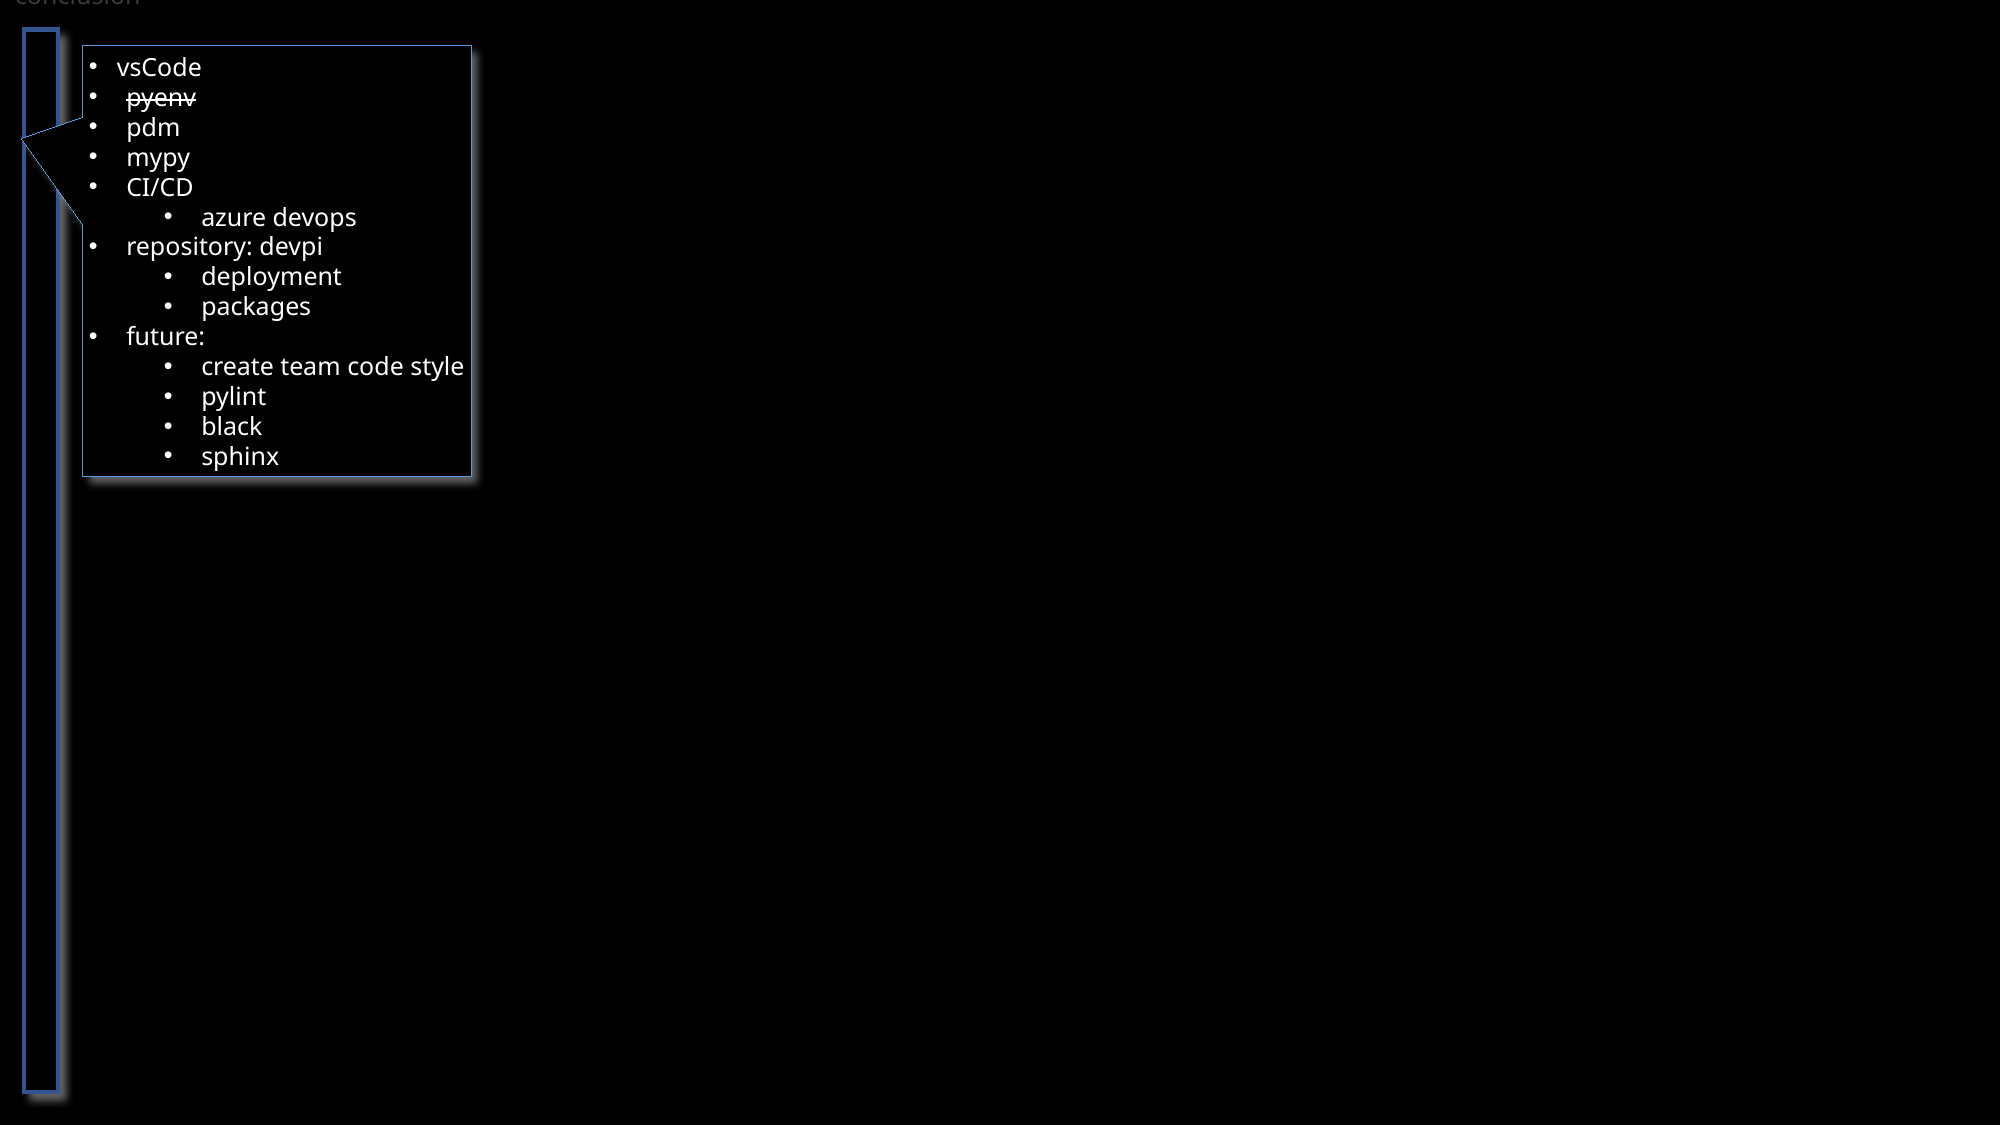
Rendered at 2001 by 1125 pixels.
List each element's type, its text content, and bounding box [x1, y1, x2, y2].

text_box vsCode pyenv pdm mypy CI/CD azure devops repository: devpi deployment packages future: create team code style pylint black sphinx [21, 45, 472, 477]
text_box [23, 29, 58, 137]
text_box [23, 143, 58, 1093]
